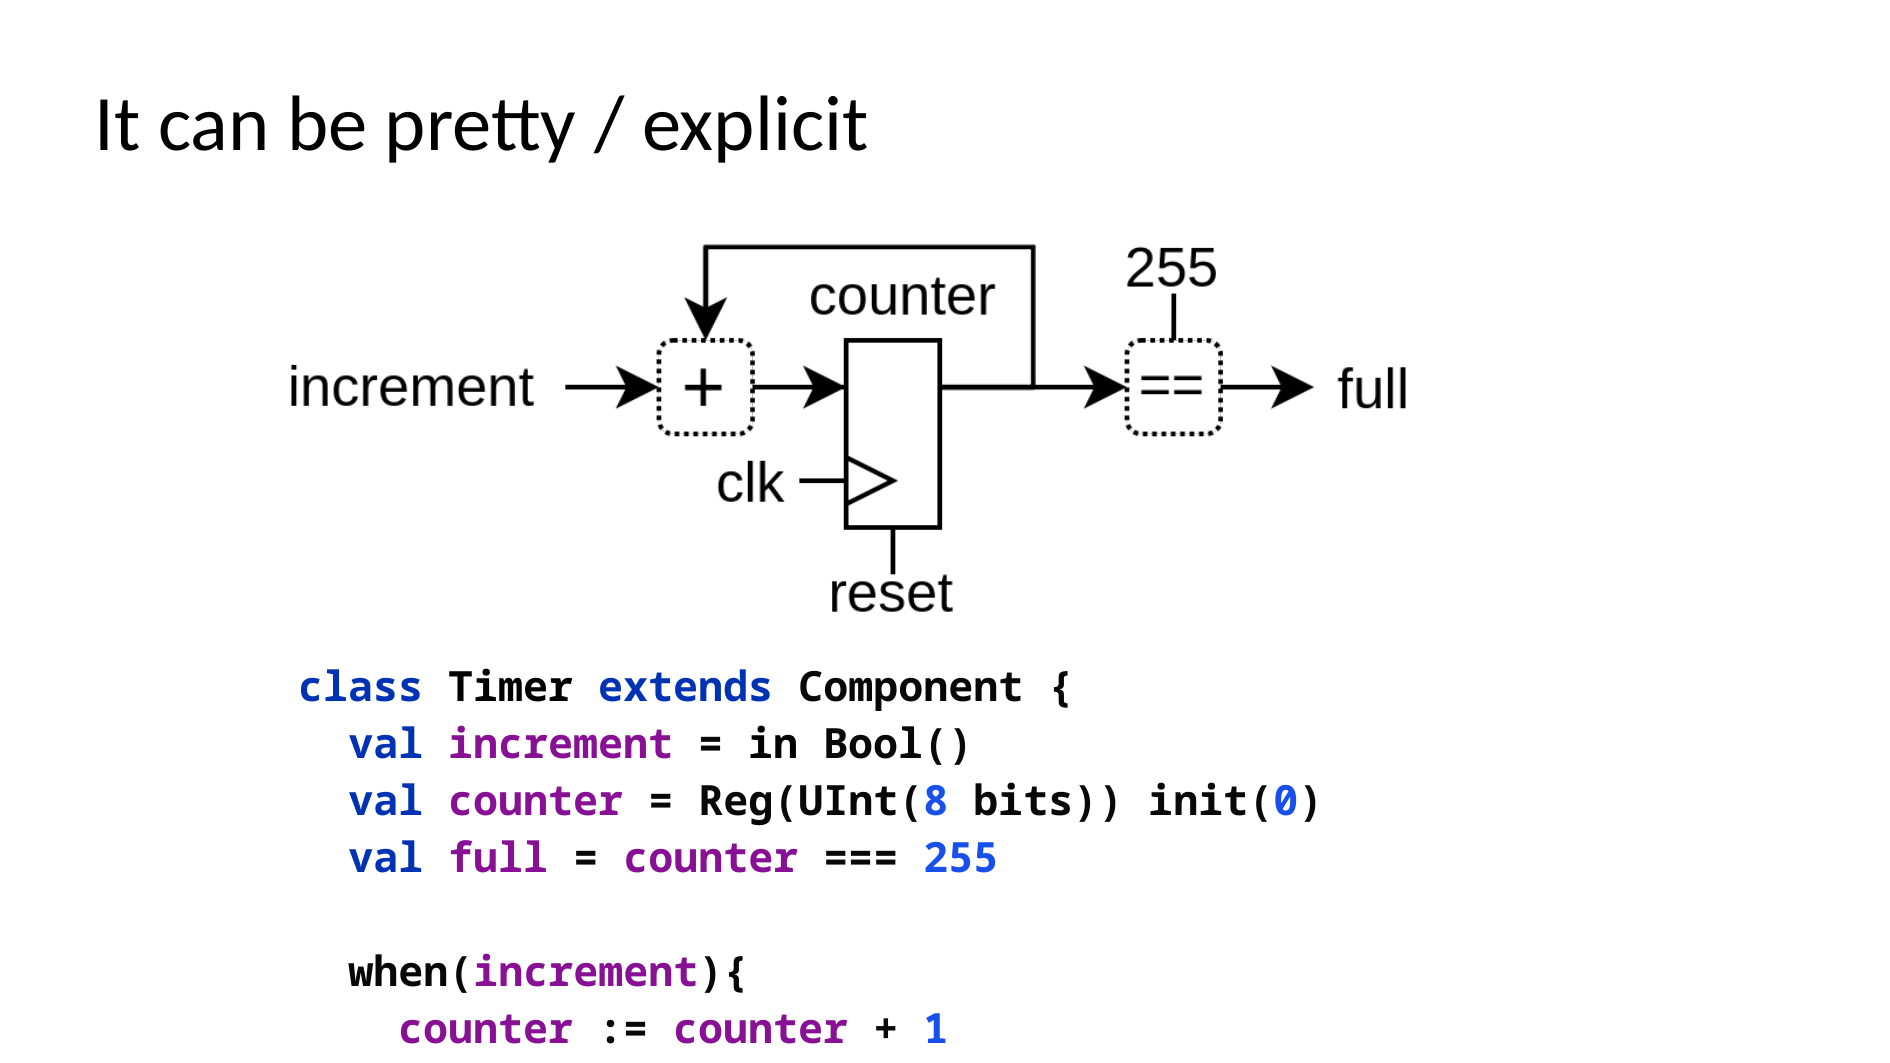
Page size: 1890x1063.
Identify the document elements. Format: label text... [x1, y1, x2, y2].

text_box class Timer extends Component { val increment = in Bool() val counter = Reg(UInt(8 bits)) init(0) val full = counter === 255 when(increment){ counter := counter + 1 } } [283, 649, 1566, 1063]
title It can be pretty / explicit [94, 42, 1796, 220]
picture [212, 165, 1546, 689]
